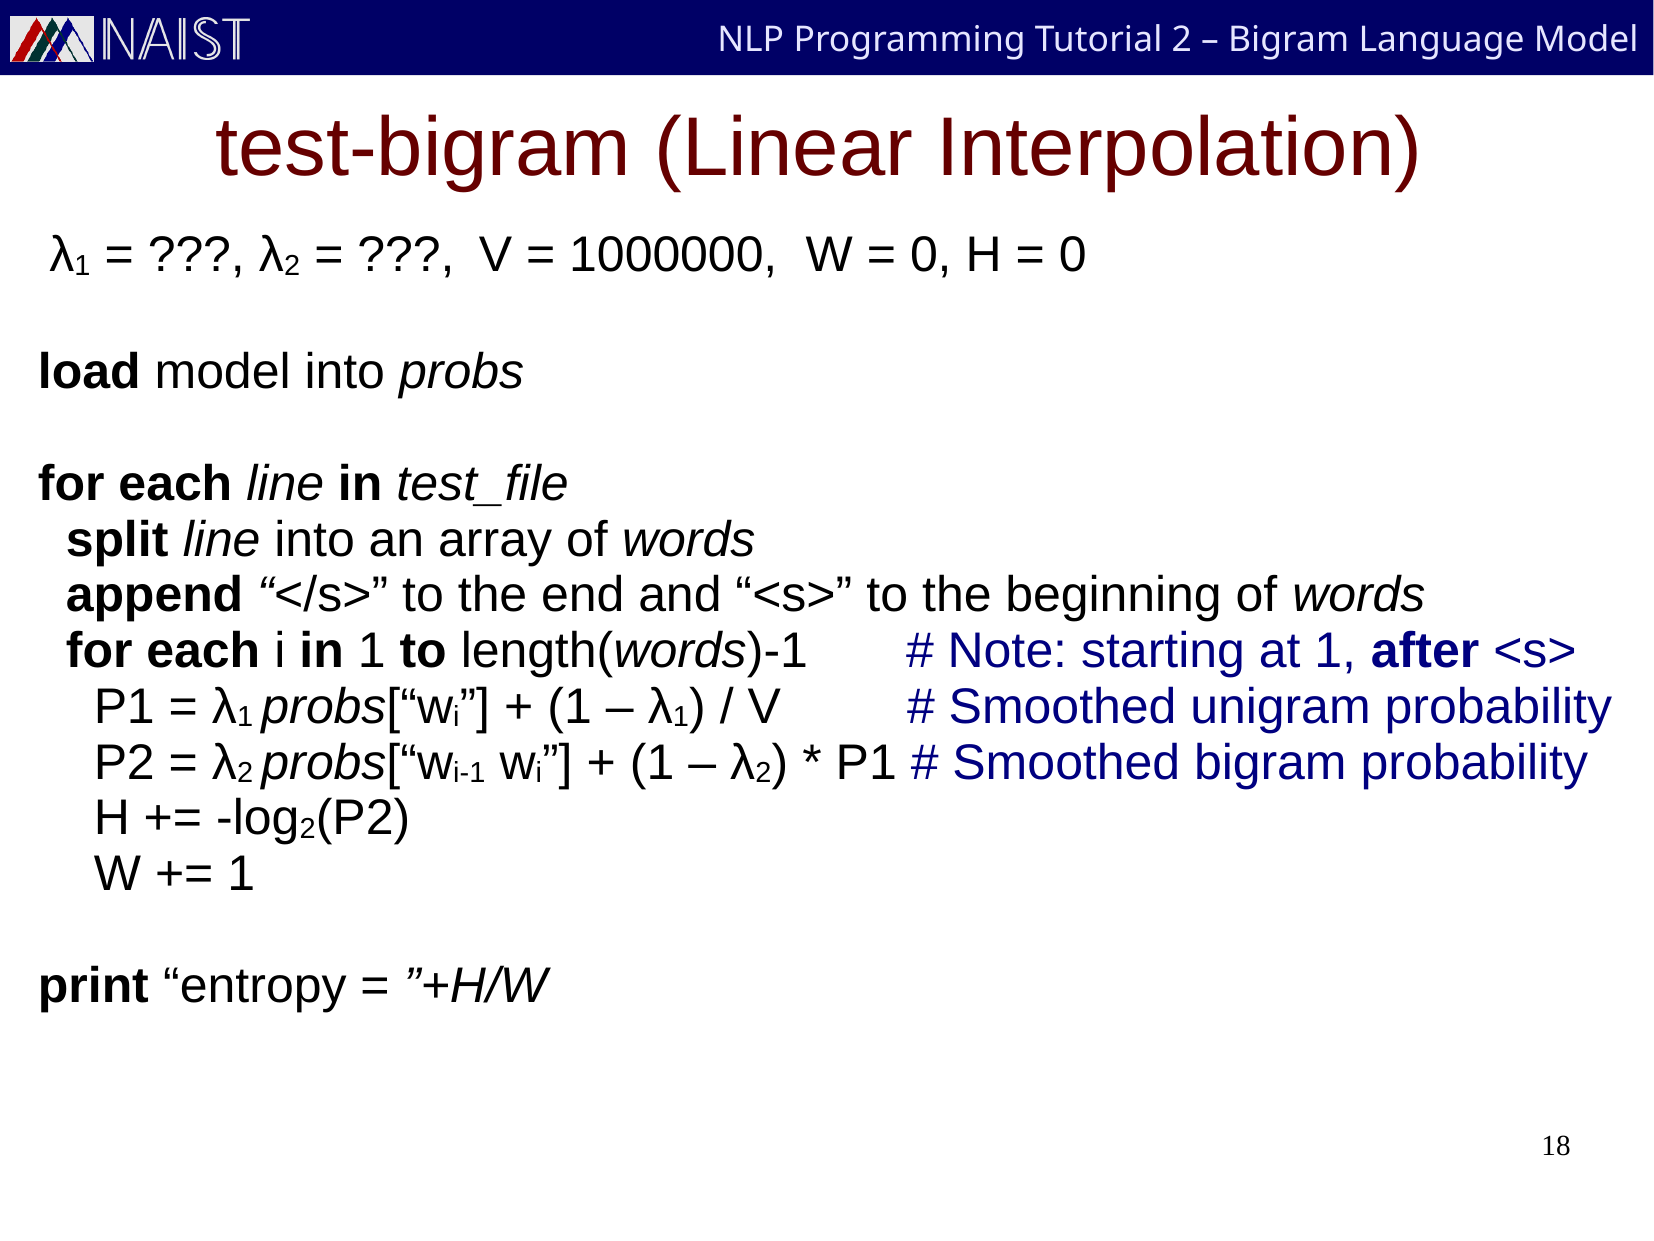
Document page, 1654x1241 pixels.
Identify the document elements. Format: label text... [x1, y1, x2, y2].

title test-bigram (Linear Interpolation) [75, 51, 1564, 243]
picture [10, 16, 94, 62]
text_box load model into probs for each line in test_file split line into an array of words append “</s>” to the end and “<s>” to the beginning of words for each i in 1 to length(words)-1 # Note: starting at 1, after <s> P1 = λ1 probs[“wi”] + (1 – λ1) / V # Smoothed unigram probability P2 = λ2 probs[“wi-1 wi”] + (1 – λ2) * P1 # Smoothed bigram probability H += -log2(P2) W += 1 print “entropy = ”+H/W [23, 336, 1628, 1070]
picture [102, 17, 251, 51]
text_box λ1 = ???, λ2 = ???, V = 1000000, W = 0, H = 0 [34, 219, 1102, 336]
